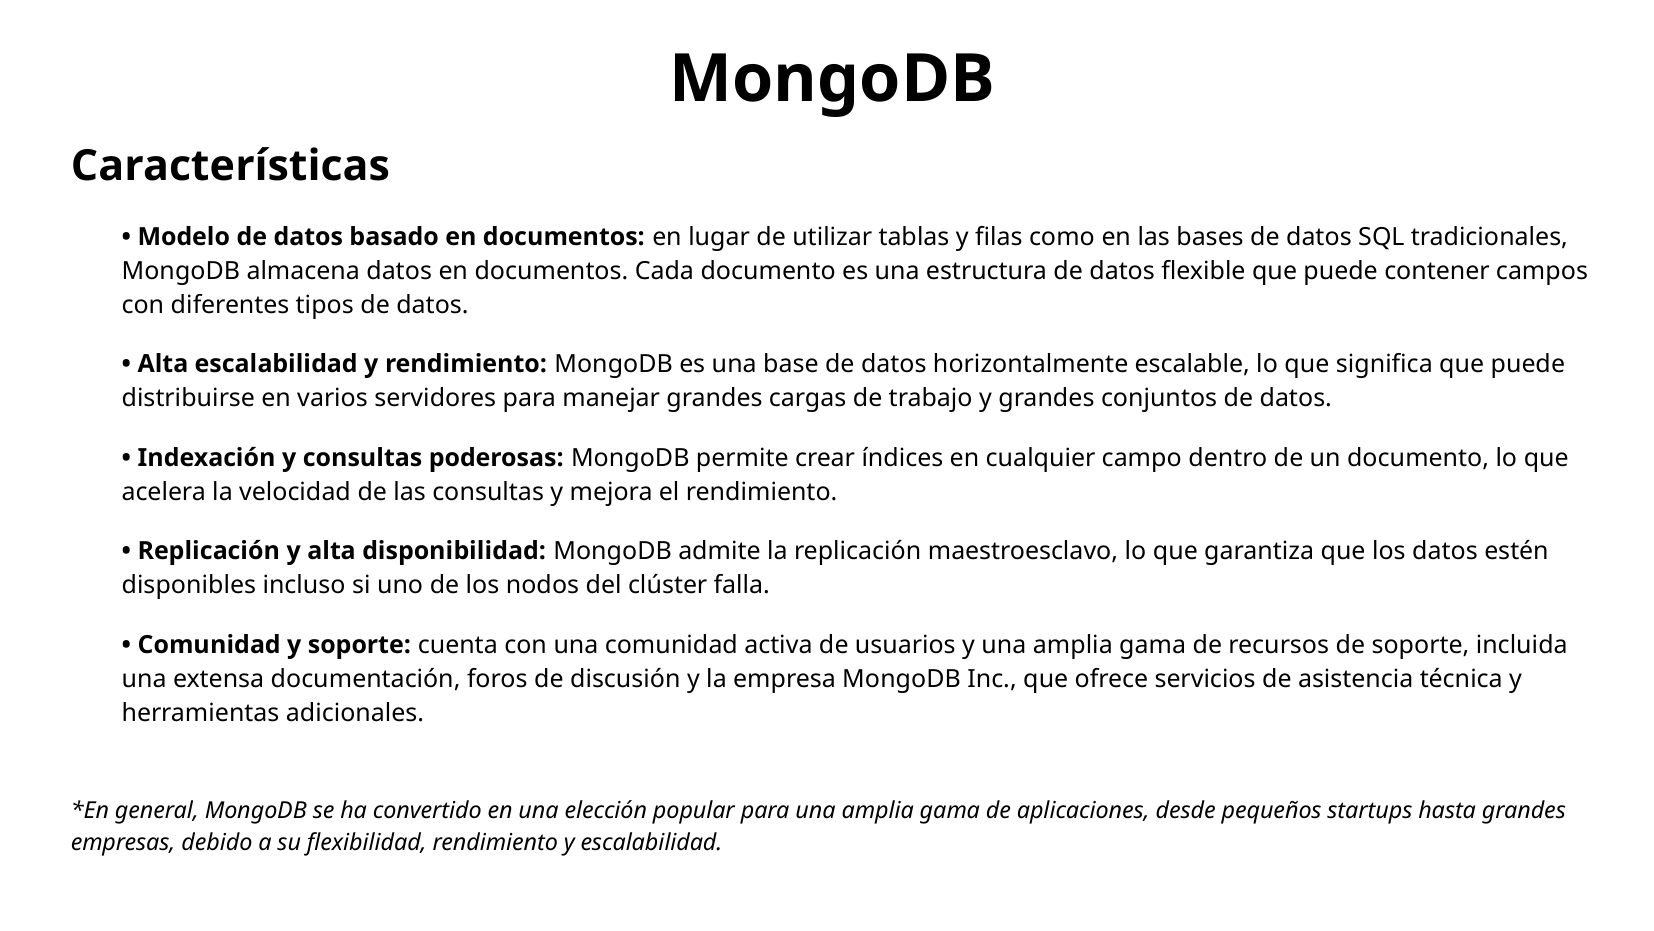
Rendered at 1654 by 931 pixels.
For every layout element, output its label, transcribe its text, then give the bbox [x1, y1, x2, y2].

title MongoDB [88, 27, 1577, 125]
list Características • Modelo de datos basado en documentos: en lugar de utilizar tablas y filas como en las bases de datos SQL tradicionales, MongoDB almacena datos en documentos. Cada documento es una estructura de datos flexible que puede contener campos con diferentes tipos de datos. • Alta escalabilidad y rendimiento: MongoDB es una base de datos horizontalmente escalable, lo que significa que puede distribuirse en varios servidores para manejar grandes cargas de trabajo y grandes conjuntos de datos. • Indexación y consultas poderosas: MongoDB permite crear índices en cualquier campo dentro de un documento, lo que acelera la velocidad de las consultas y mejora el rendimiento. • Replicación y alta disponibilidad: MongoDB admite la replicación maestroesclavo, lo que garantiza que los datos estén disponibles incluso si uno de los nodos del clúster falla. • Comunidad y soporte: cuenta con una comunidad activa de usuarios y una amplia gama de recursos de soporte, incluida una extensa documentación, foros de discusión y la empresa MongoDB Inc., que ofrece servicios de asistencia técnica y herramientas adicionales. *En general, MongoDB se ha convertido en una elección popular para una amplia gama de aplicaciones, desde pequeños startups hasta grandes empresas, debido a su flexibilidad, rendimiento y escalabilidad. [70, 134, 1607, 863]
